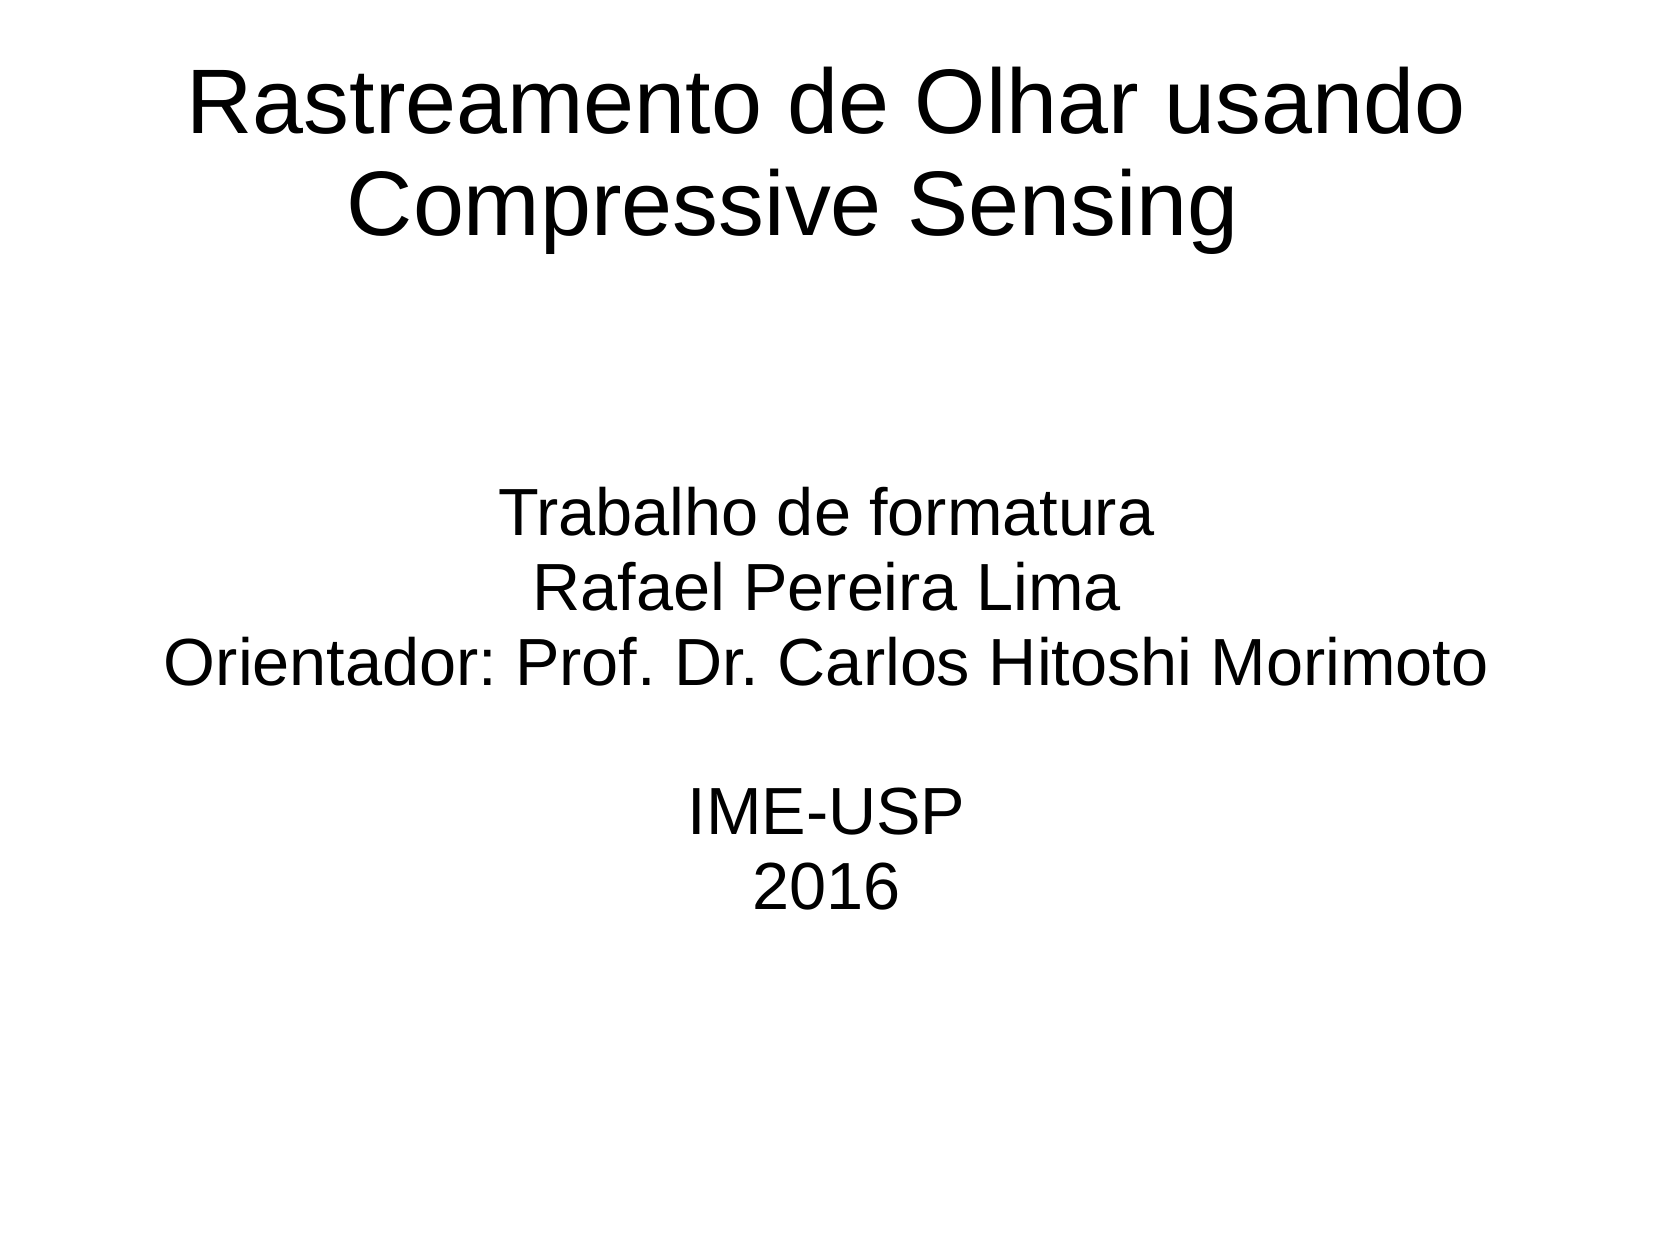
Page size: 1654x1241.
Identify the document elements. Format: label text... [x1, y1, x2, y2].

subtitle Trabalho de formatura Rafael Pereira Lima Orientador: Prof. Dr. Carlos Hitoshi Morimoto IME-USP 2016 [82, 290, 1571, 1109]
title Rastreamento de Olhar usando Compressive Sensing [82, 49, 1571, 257]
